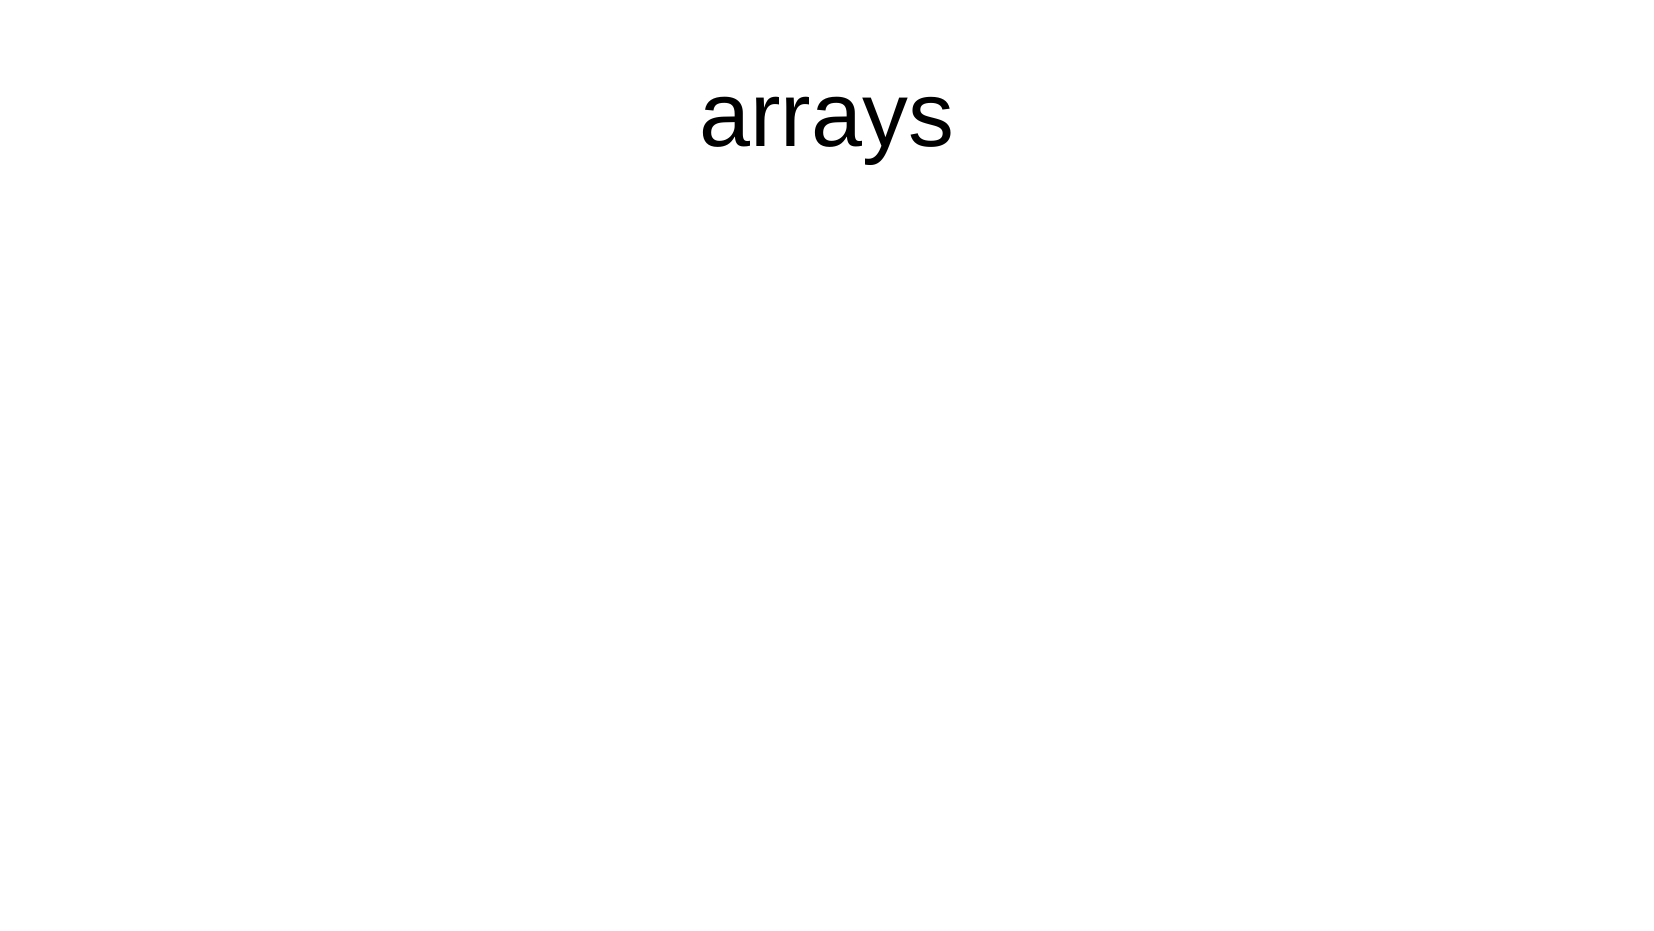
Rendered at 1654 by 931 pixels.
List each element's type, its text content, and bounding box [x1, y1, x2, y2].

title arrays [82, 37, 1571, 193]
